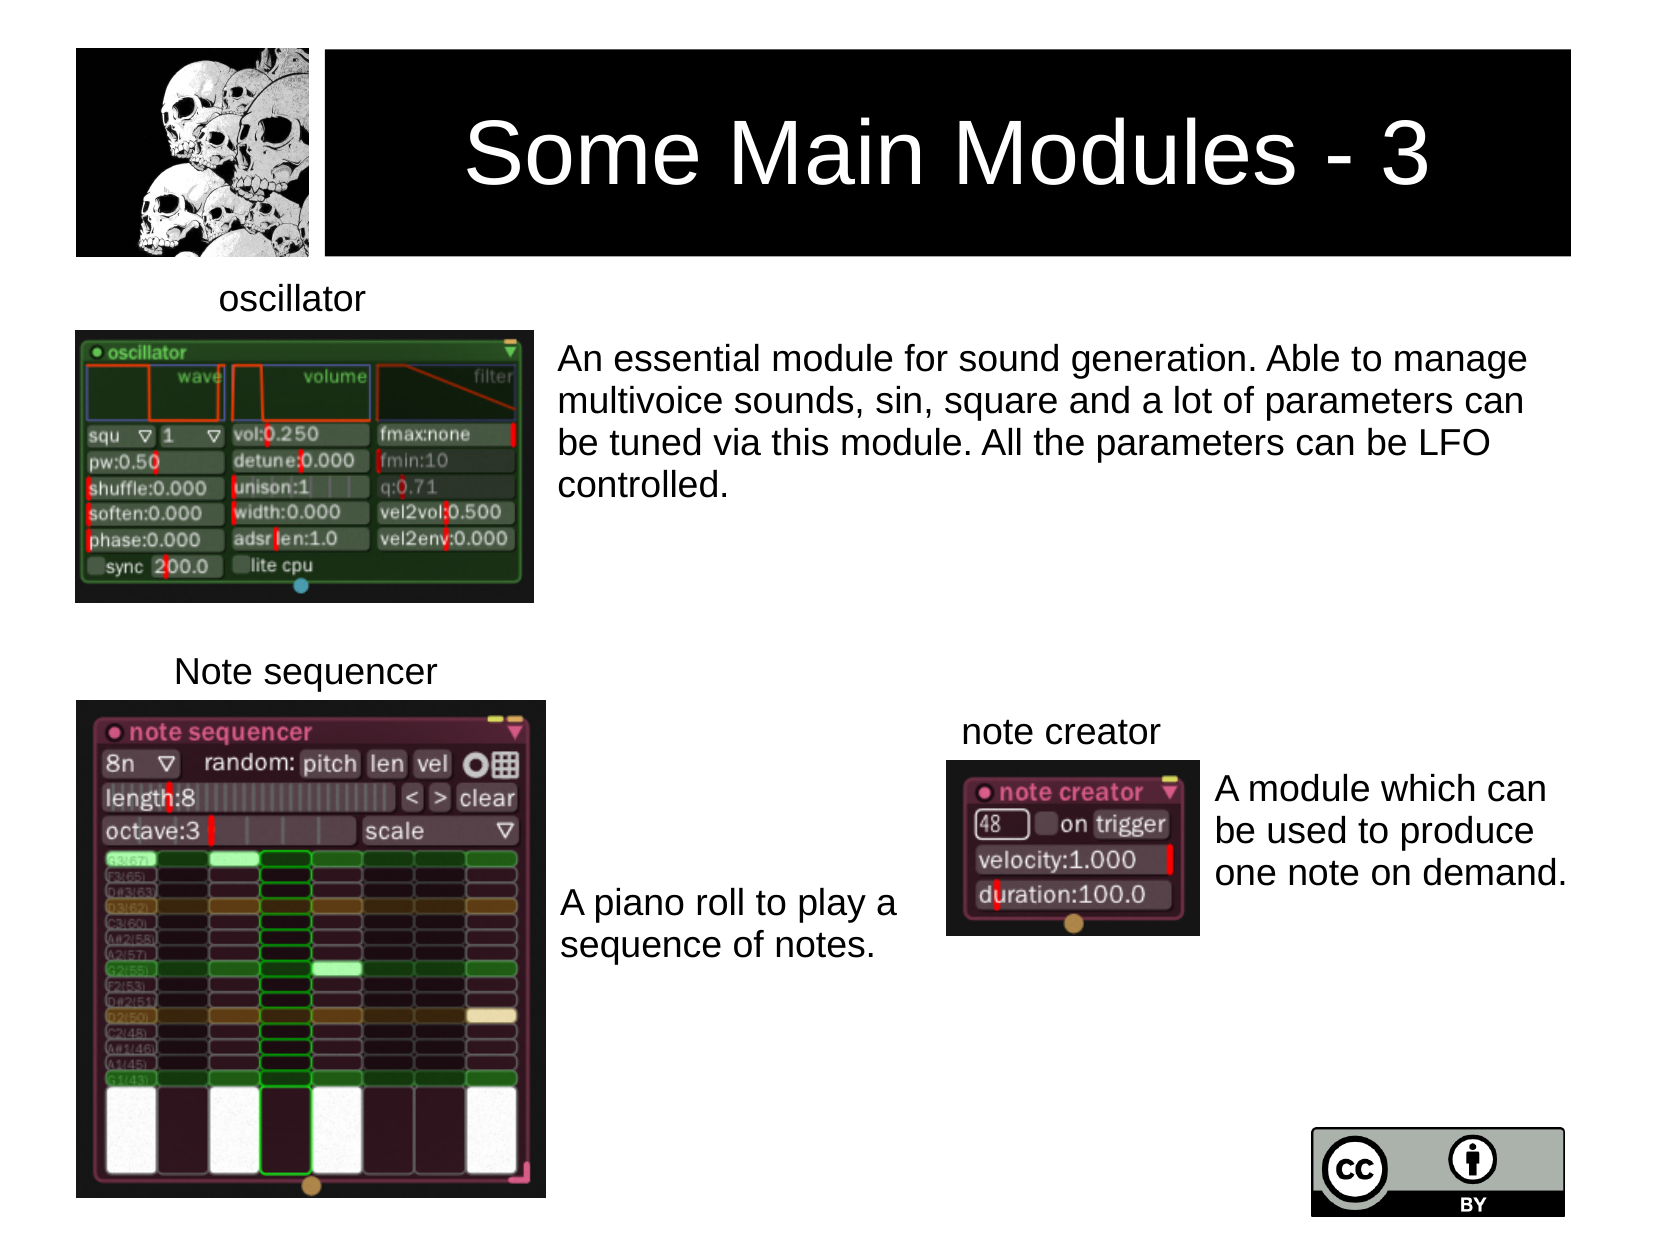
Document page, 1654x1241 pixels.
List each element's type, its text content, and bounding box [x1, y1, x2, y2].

text_box An essential module for sound generation. Able to manage multivoice sounds, sin, square and a lot of parameters can be tuned via this module. All the parameters can be LFO controlled. [542, 329, 1566, 513]
text_box Note sequencer [159, 643, 456, 701]
text_box A piano roll to play a sequence of notes. [545, 873, 925, 973]
picture [75, 330, 534, 603]
picture [946, 760, 1200, 936]
picture [76, 48, 309, 257]
text_box note creator [946, 703, 1193, 761]
text_box A module which can be used to produce one note on demand. [1199, 760, 1591, 902]
picture [76, 700, 546, 1198]
text_box oscillator [203, 270, 393, 328]
title Some Main Modules - 3 [324, 49, 1571, 257]
picture [1311, 1127, 1565, 1217]
